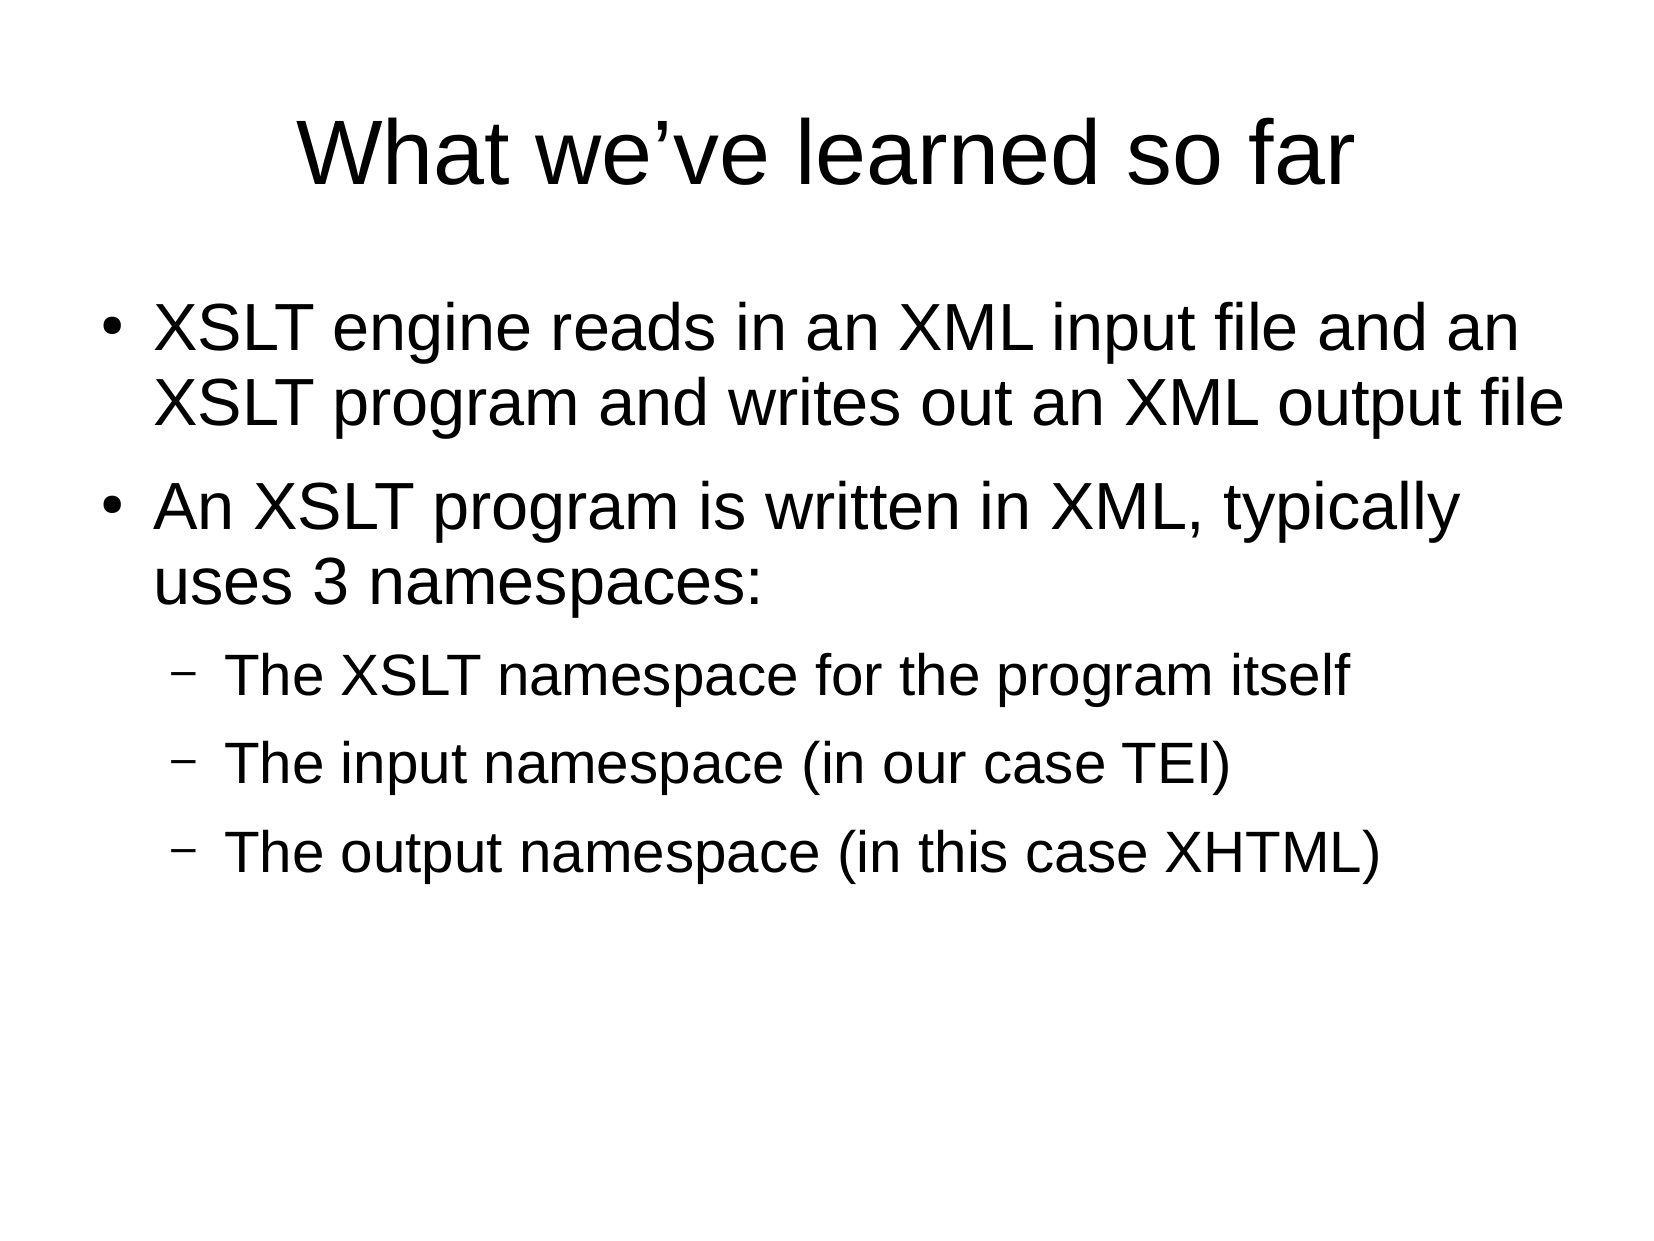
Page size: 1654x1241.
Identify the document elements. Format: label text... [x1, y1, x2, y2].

title What we’ve learned so far [82, 49, 1571, 257]
list XSLT engine reads in an XML input file and an XSLT program and writes out an XML output file An XSLT program is written in XML, typically uses 3 namespaces: The XSLT namespace for the program itself The input namespace (in our case TEI) The output namespace (in this case XHTML) [82, 290, 1571, 1010]
